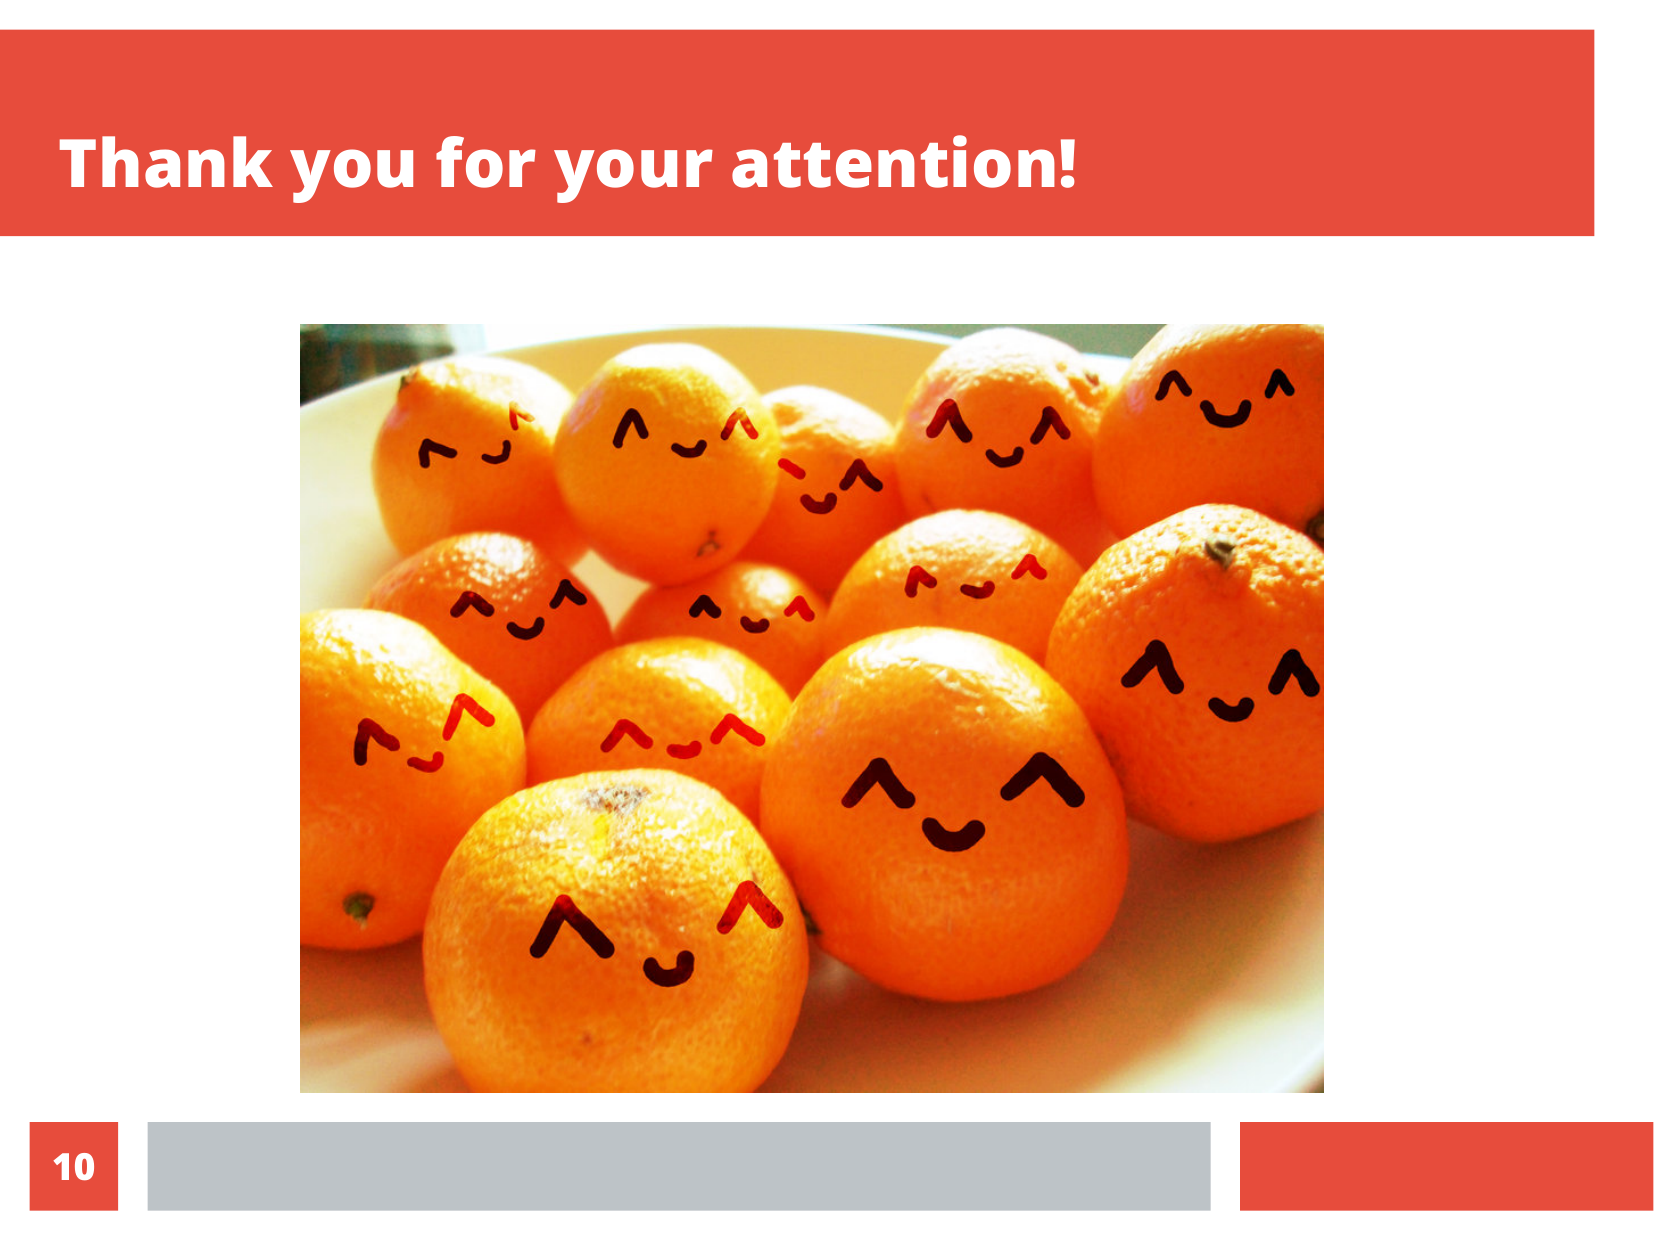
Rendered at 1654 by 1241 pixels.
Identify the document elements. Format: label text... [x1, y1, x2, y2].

title Thank you for your attention! [59, 59, 1595, 207]
picture [300, 324, 1324, 1093]
